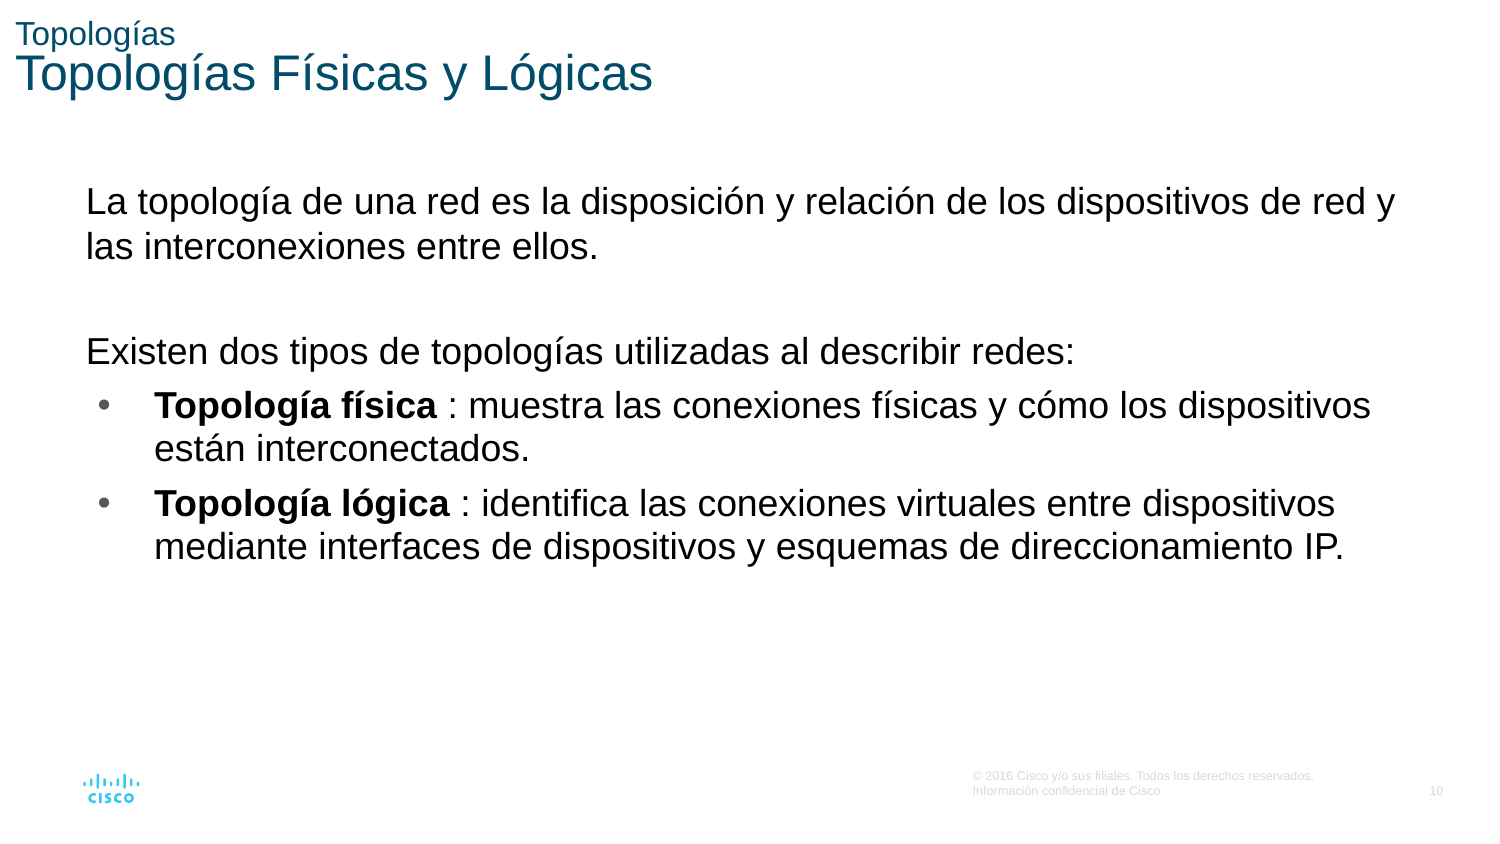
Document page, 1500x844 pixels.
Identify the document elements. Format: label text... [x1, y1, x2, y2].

list La topología de una red es la disposición y relación de los dispositivos de red y las interconexiones entre ellos. Existen dos tipos de topologías utilizadas al describir redes: Topología física : muestra las conexiones físicas y cómo los dispositivos están interconectados. Topología lógica : identifica las conexiones virtuales entre dispositivos mediante interfaces de dispositivos y esquemas de direccionamiento IP. [70, 169, 1430, 674]
title Topologías Topologías Físicas y Lógicas [0, 0, 1369, 121]
